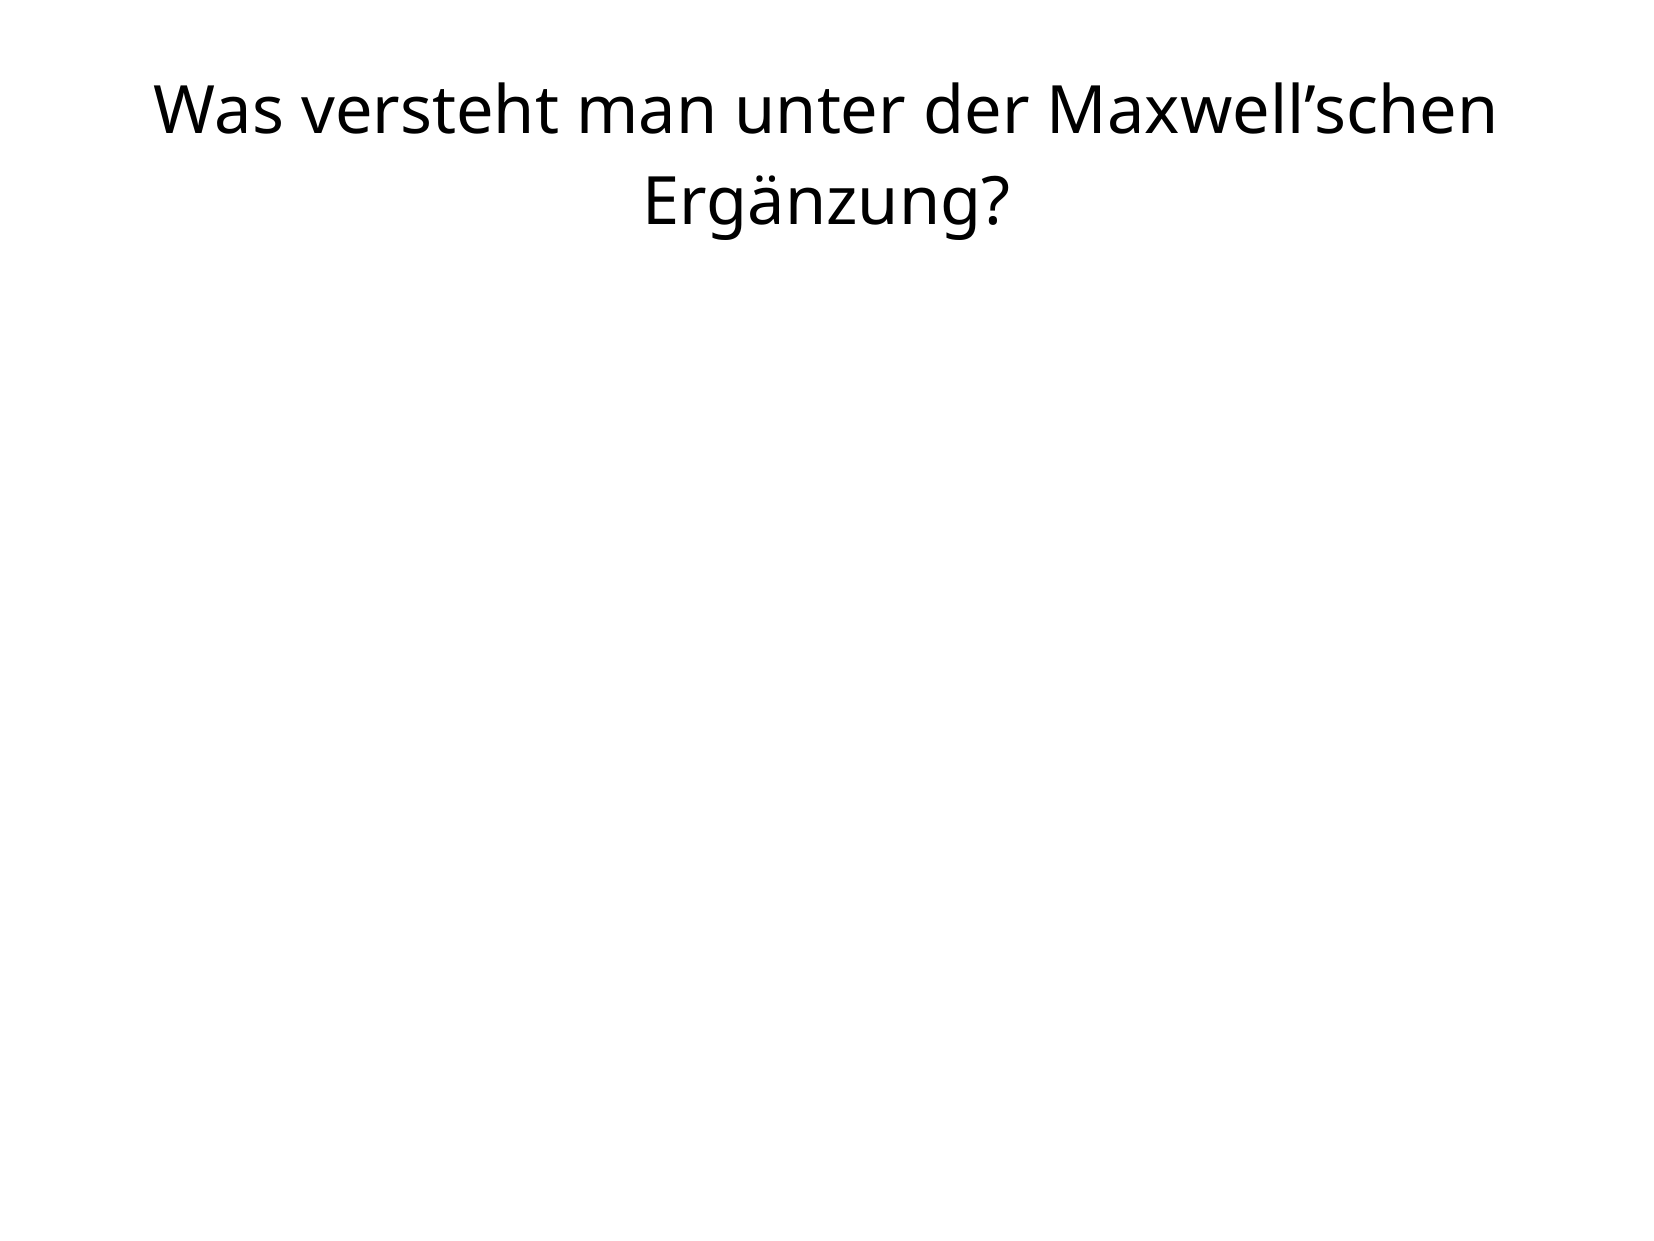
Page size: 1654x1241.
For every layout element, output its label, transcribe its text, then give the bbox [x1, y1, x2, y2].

title Was versteht man unter der Maxwell’schen Ergänzung? [82, 49, 1571, 257]
